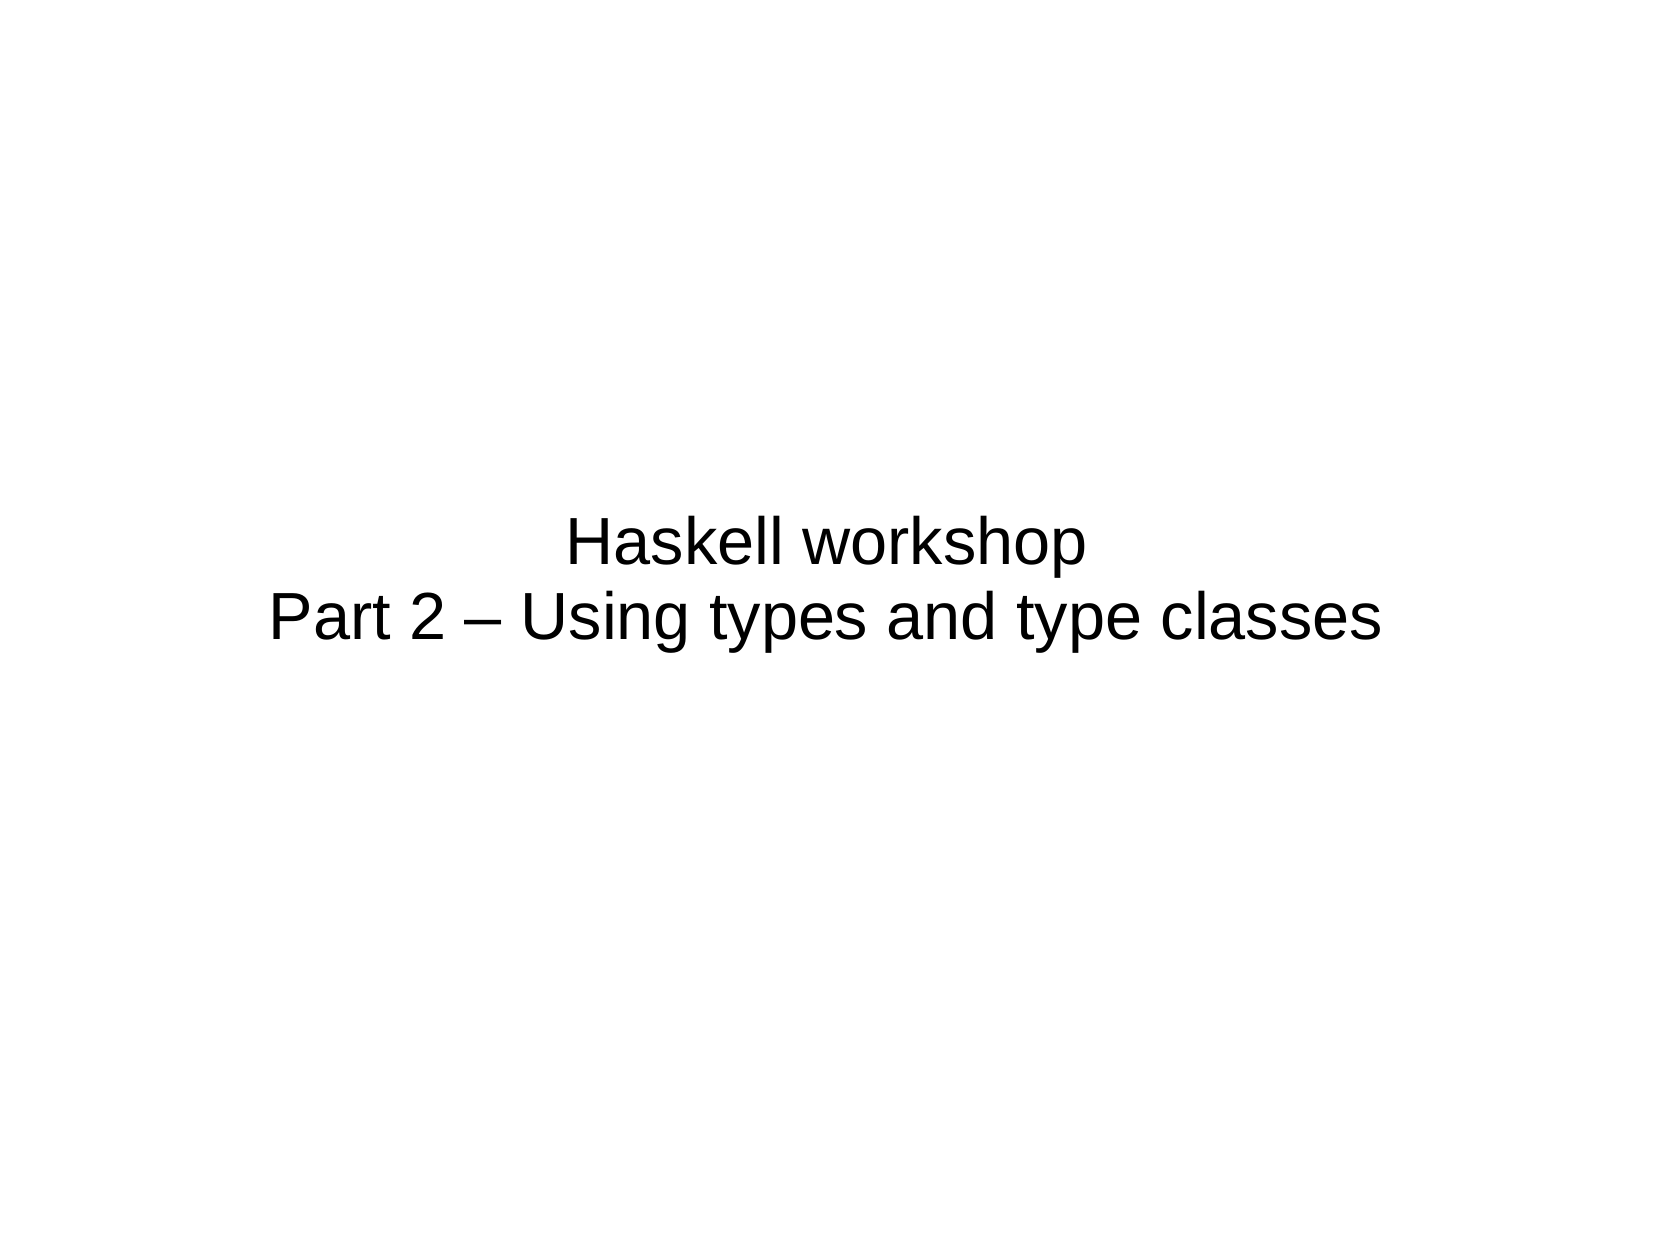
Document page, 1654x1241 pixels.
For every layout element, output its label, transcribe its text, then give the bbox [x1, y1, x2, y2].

subtitle Haskell workshop Part 2 – Using types and type classes [82, 56, 1571, 1102]
